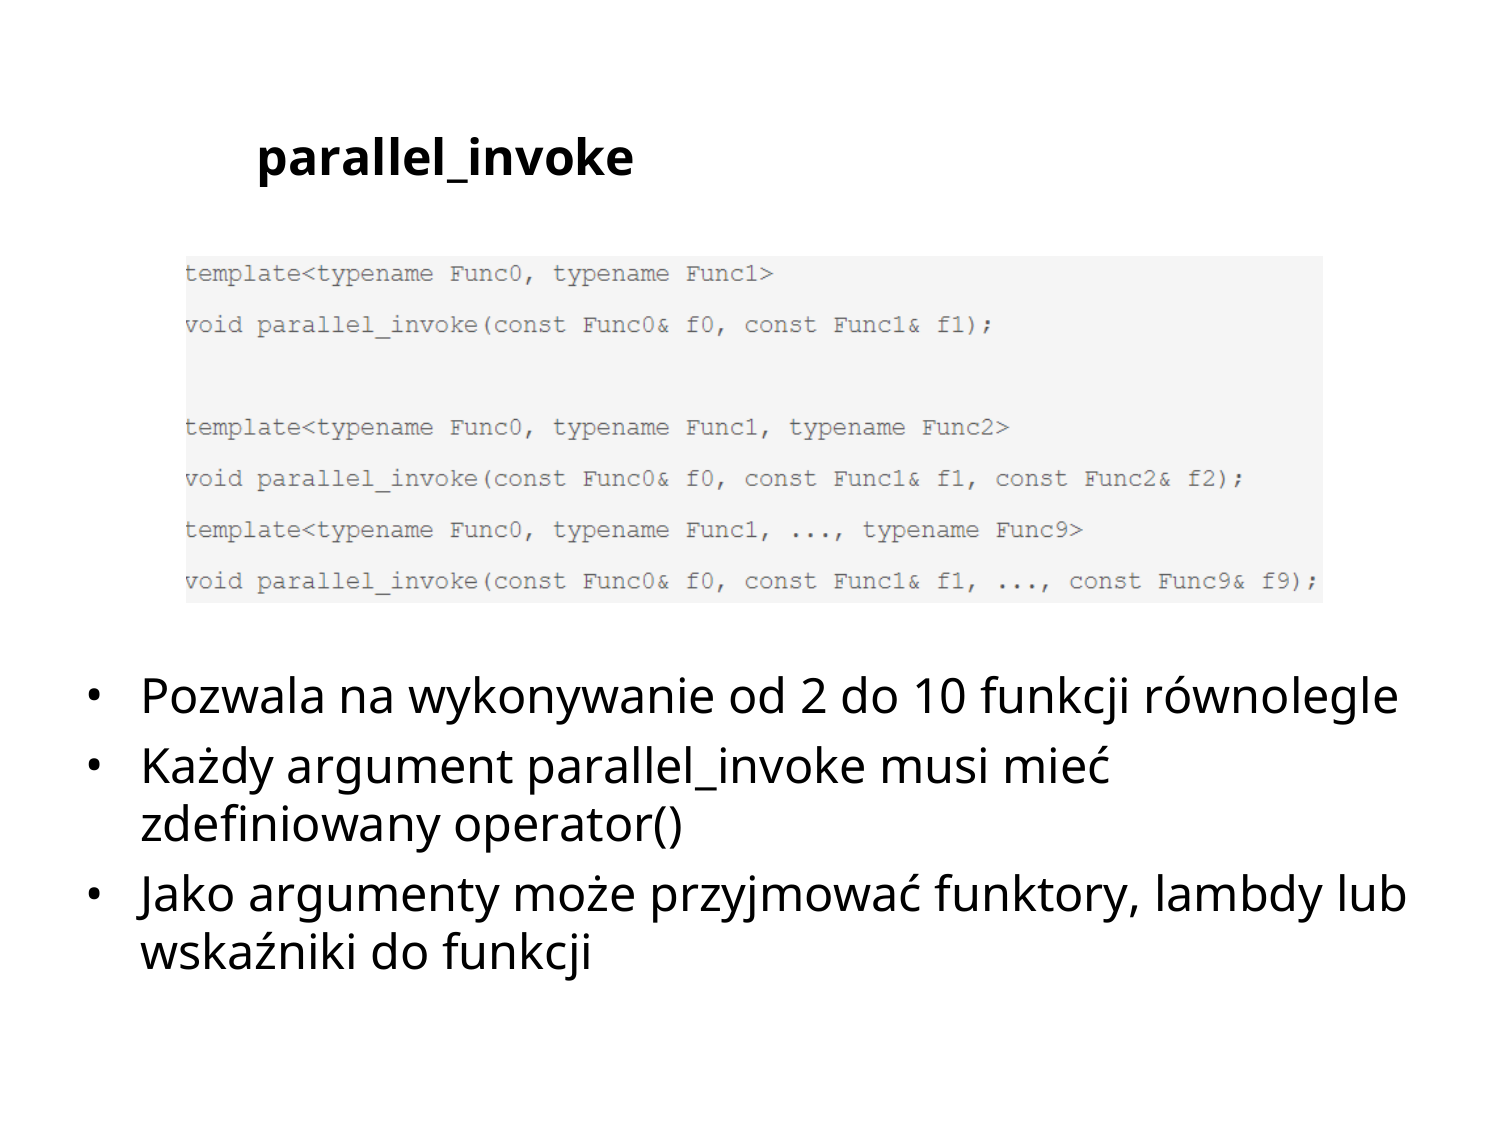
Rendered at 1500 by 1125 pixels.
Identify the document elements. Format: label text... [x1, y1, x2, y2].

list Pozwala na wykonywanie od 2 do 10 funkcji równolegle Każdy argument parallel_invoke musi mieć zdefiniowany operator() Jako argumenty może przyjmować funktory, lambdy lub wskaźniki do funkcji [70, 267, 1425, 1005]
title parallel_invoke [242, 78, 1425, 233]
picture [186, 256, 1323, 603]
